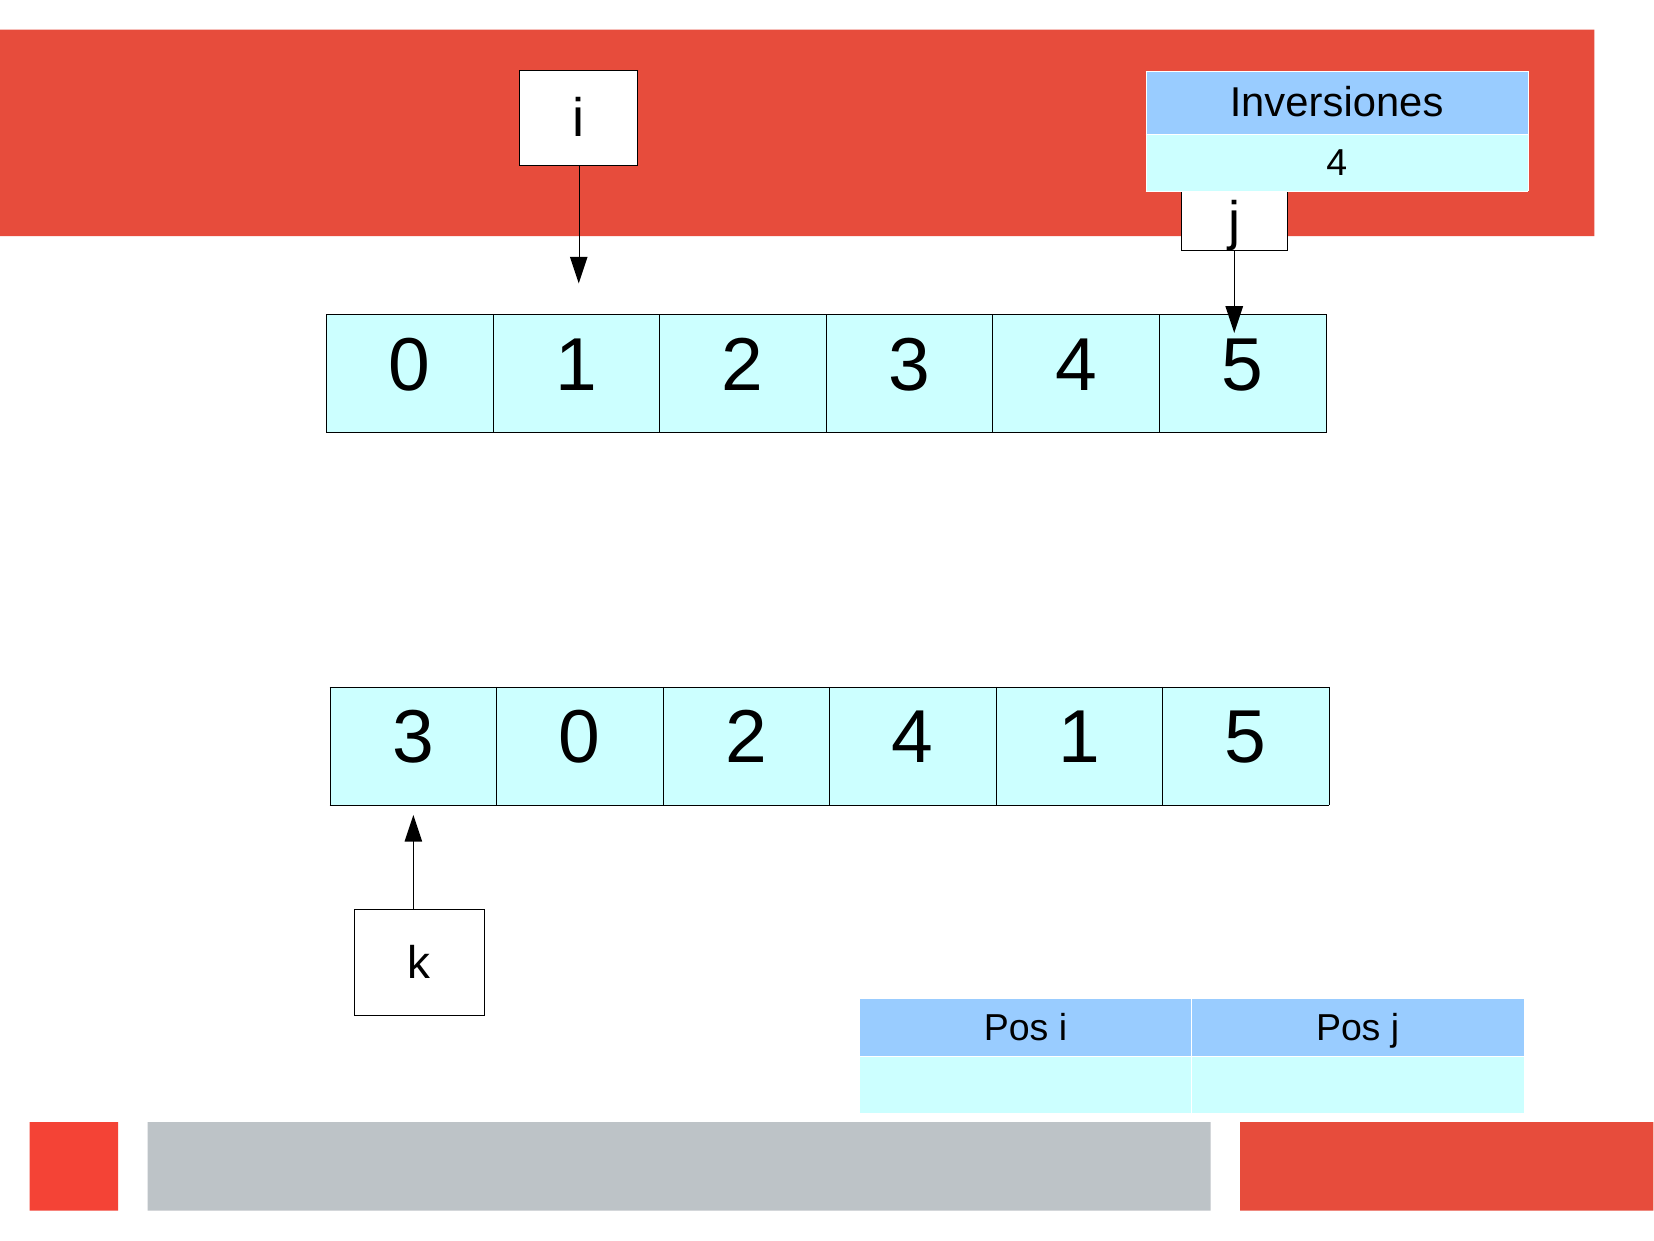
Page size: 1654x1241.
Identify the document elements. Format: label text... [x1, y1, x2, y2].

table_header 5 [1160, 315, 1326, 432]
table_header 2 [664, 688, 829, 805]
table_header Pos j [1192, 999, 1524, 1056]
text_box j [1181, 192, 1288, 251]
table_header 1 [997, 688, 1162, 805]
table_header 4 [993, 315, 1159, 432]
table_header 1 [494, 315, 659, 432]
table_header Pos i [860, 999, 1191, 1056]
table_header 0 [327, 315, 493, 432]
table_header 4 [830, 688, 996, 805]
text_box k [354, 909, 485, 1016]
table_cell 4 [1147, 135, 1528, 191]
table_header 3 [827, 315, 992, 432]
table_header 0 [497, 688, 663, 805]
table_header 2 [660, 315, 826, 432]
table_header 3 [331, 688, 496, 805]
table_header 5 [1163, 688, 1329, 805]
table_header Inversiones [1147, 72, 1528, 134]
text_box i [519, 70, 638, 166]
table_cell [860, 1057, 1191, 1113]
table_cell [1192, 1057, 1524, 1113]
